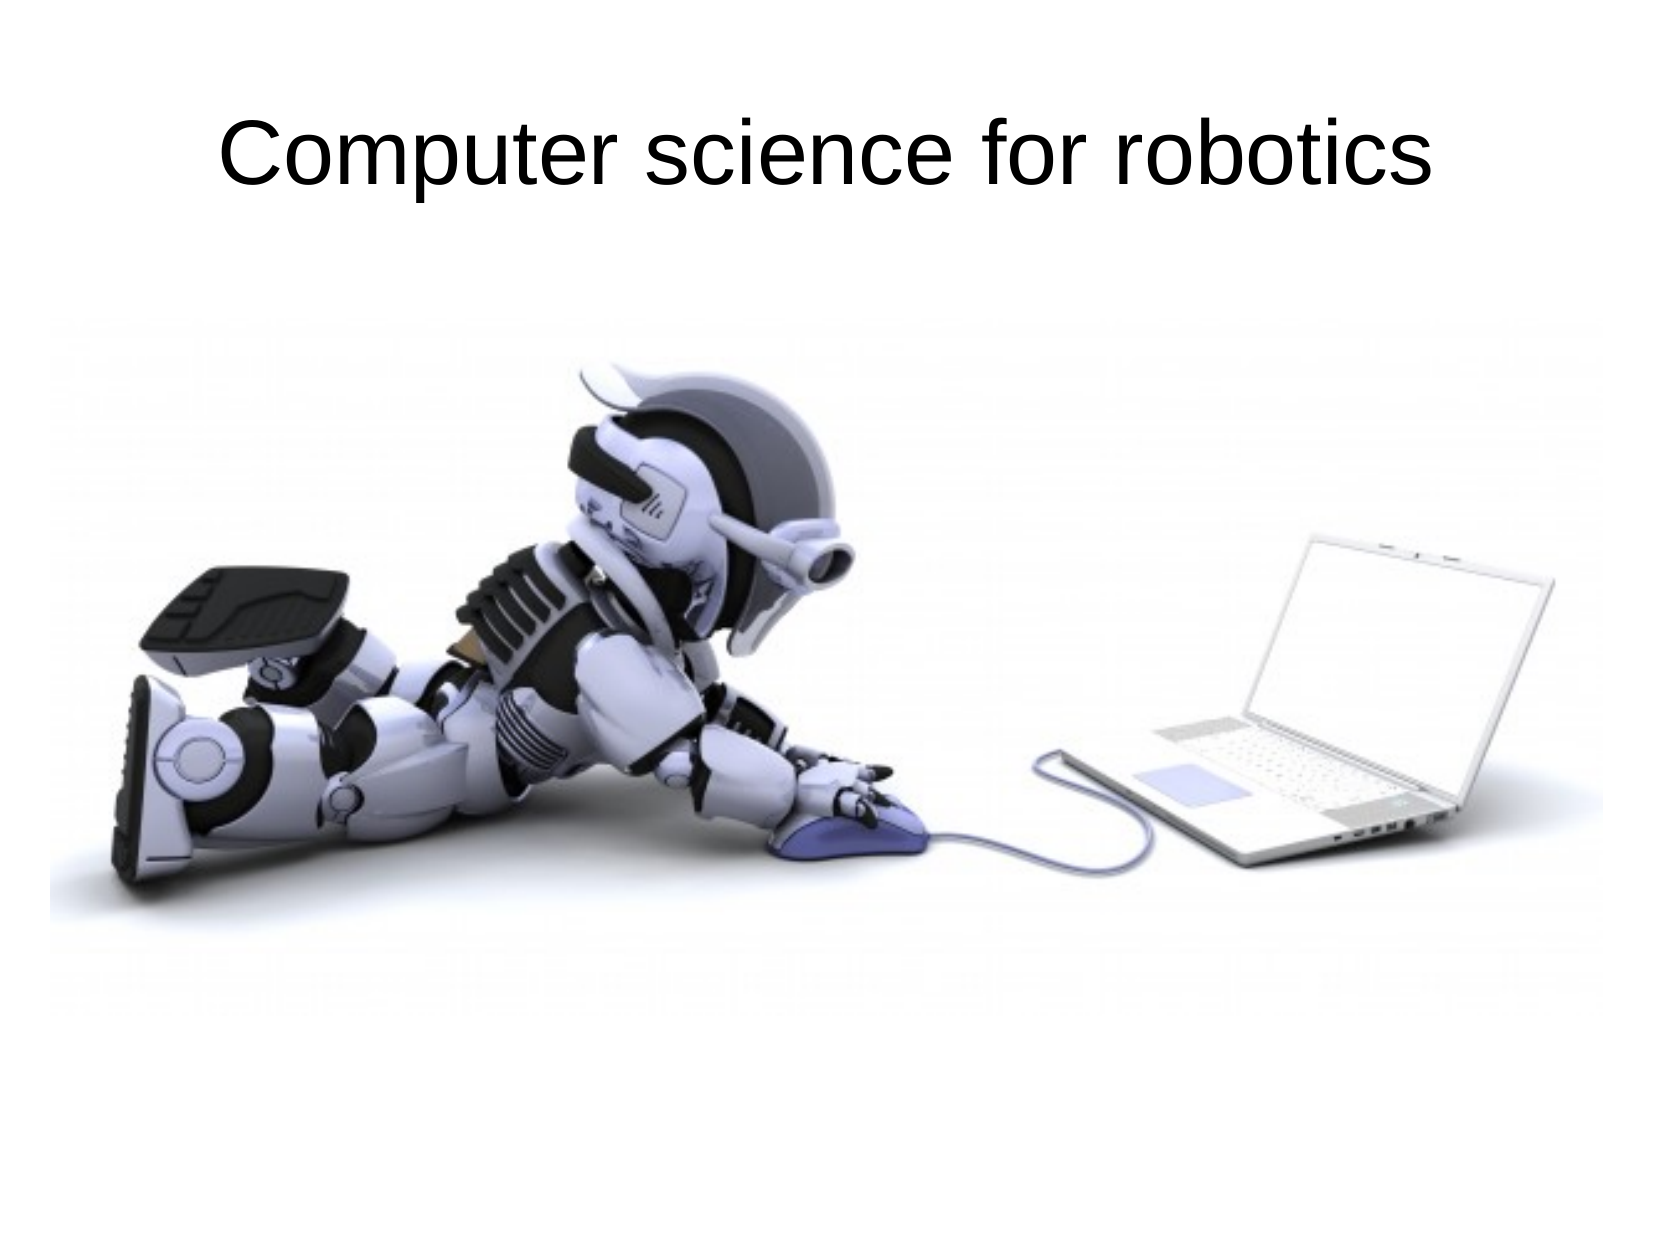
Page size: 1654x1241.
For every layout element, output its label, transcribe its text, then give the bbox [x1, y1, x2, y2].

title Computer science for robotics [82, 49, 1571, 257]
picture [50, 318, 1603, 1016]
